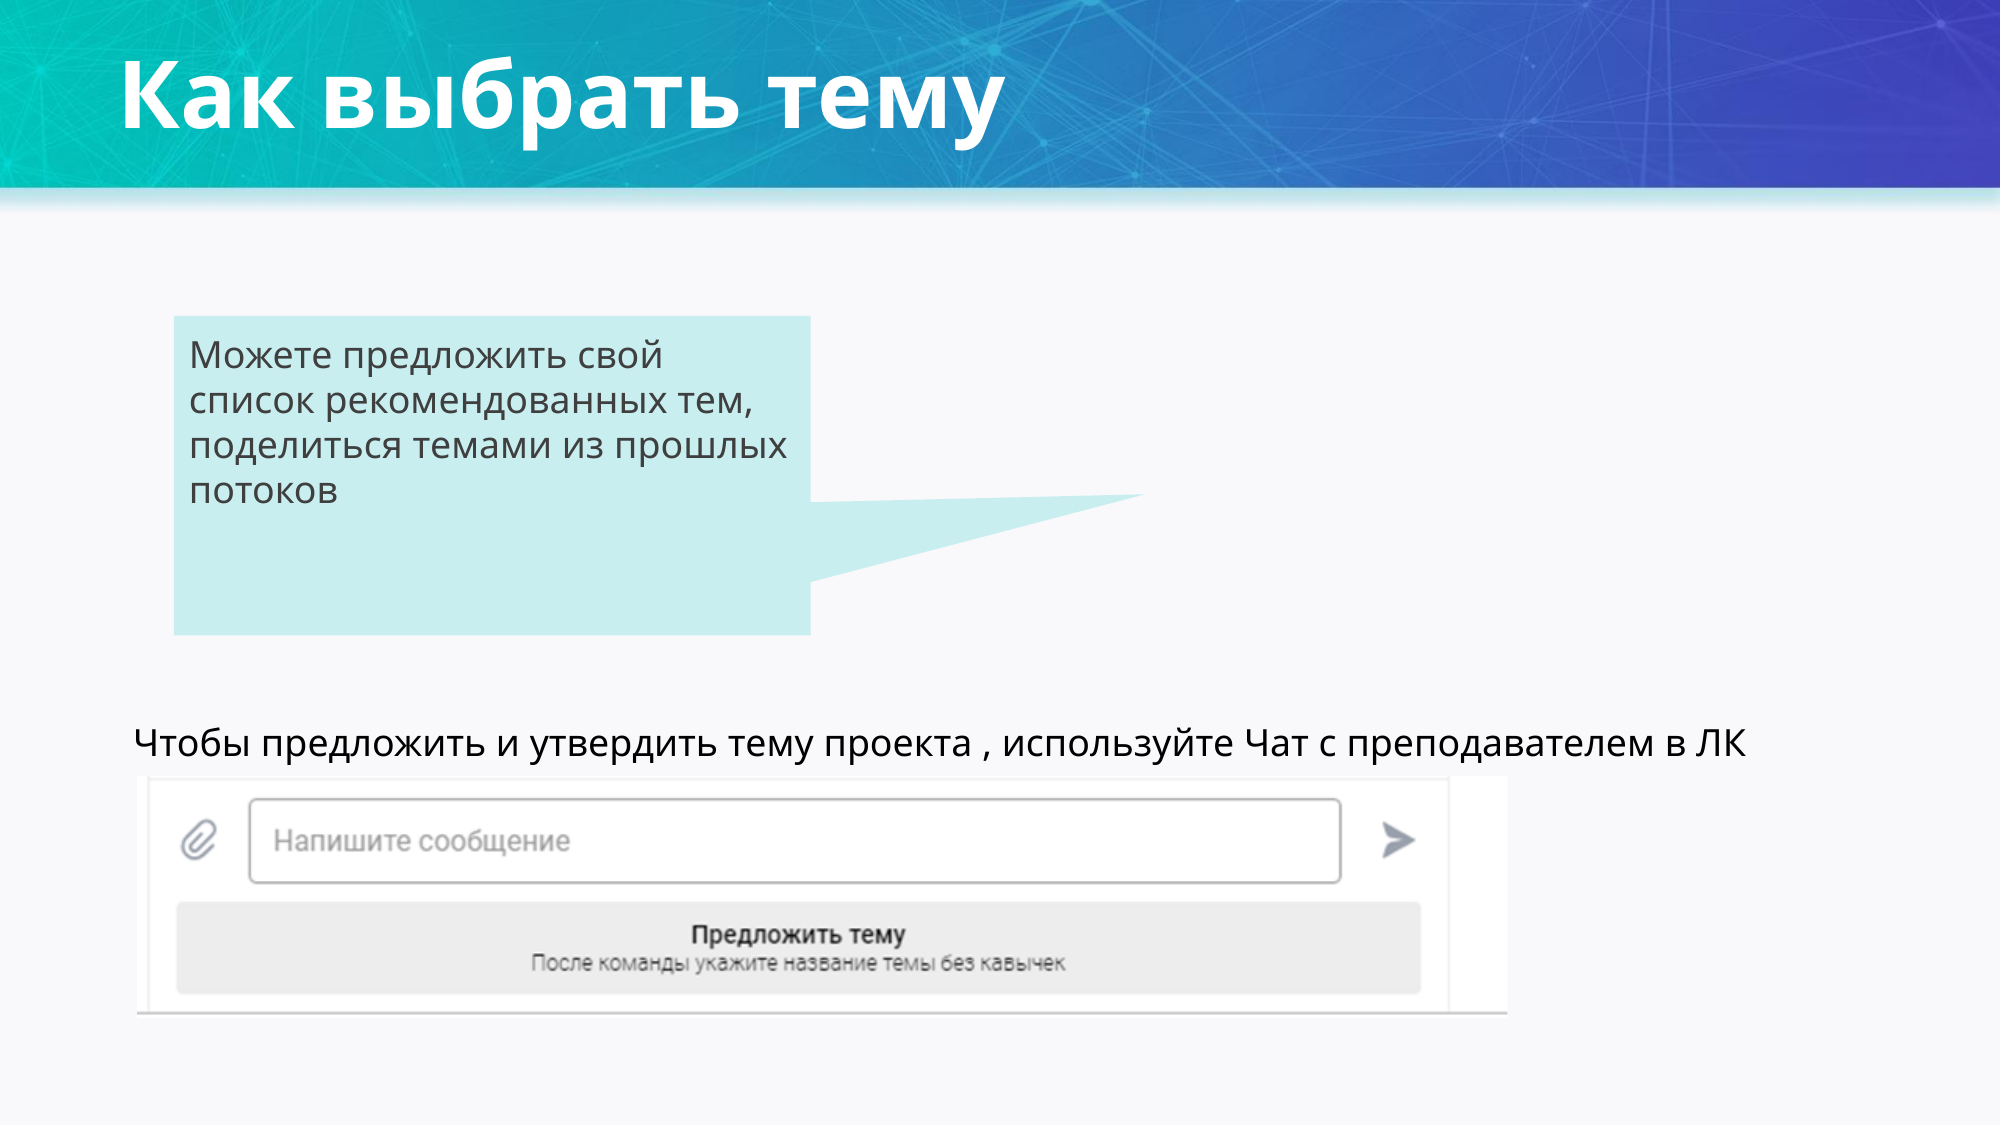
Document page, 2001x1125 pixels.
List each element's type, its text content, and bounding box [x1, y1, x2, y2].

text_box Как выбрать тему [117, 57, 1882, 140]
text_box Можете предложить свой список рекомендованных тем, поделиться темами из прошлых потоков [173, 315, 1146, 636]
text_box Чтобы предложить и утвердить тему проекта , используйте Чат с преподавателем в ЛК [118, 697, 1872, 814]
text_box Как выбрать тему [476, 91, 498, 118]
picture [0, 0, 2000, 1125]
text_box Как выбрать тему [537, 87, 557, 118]
